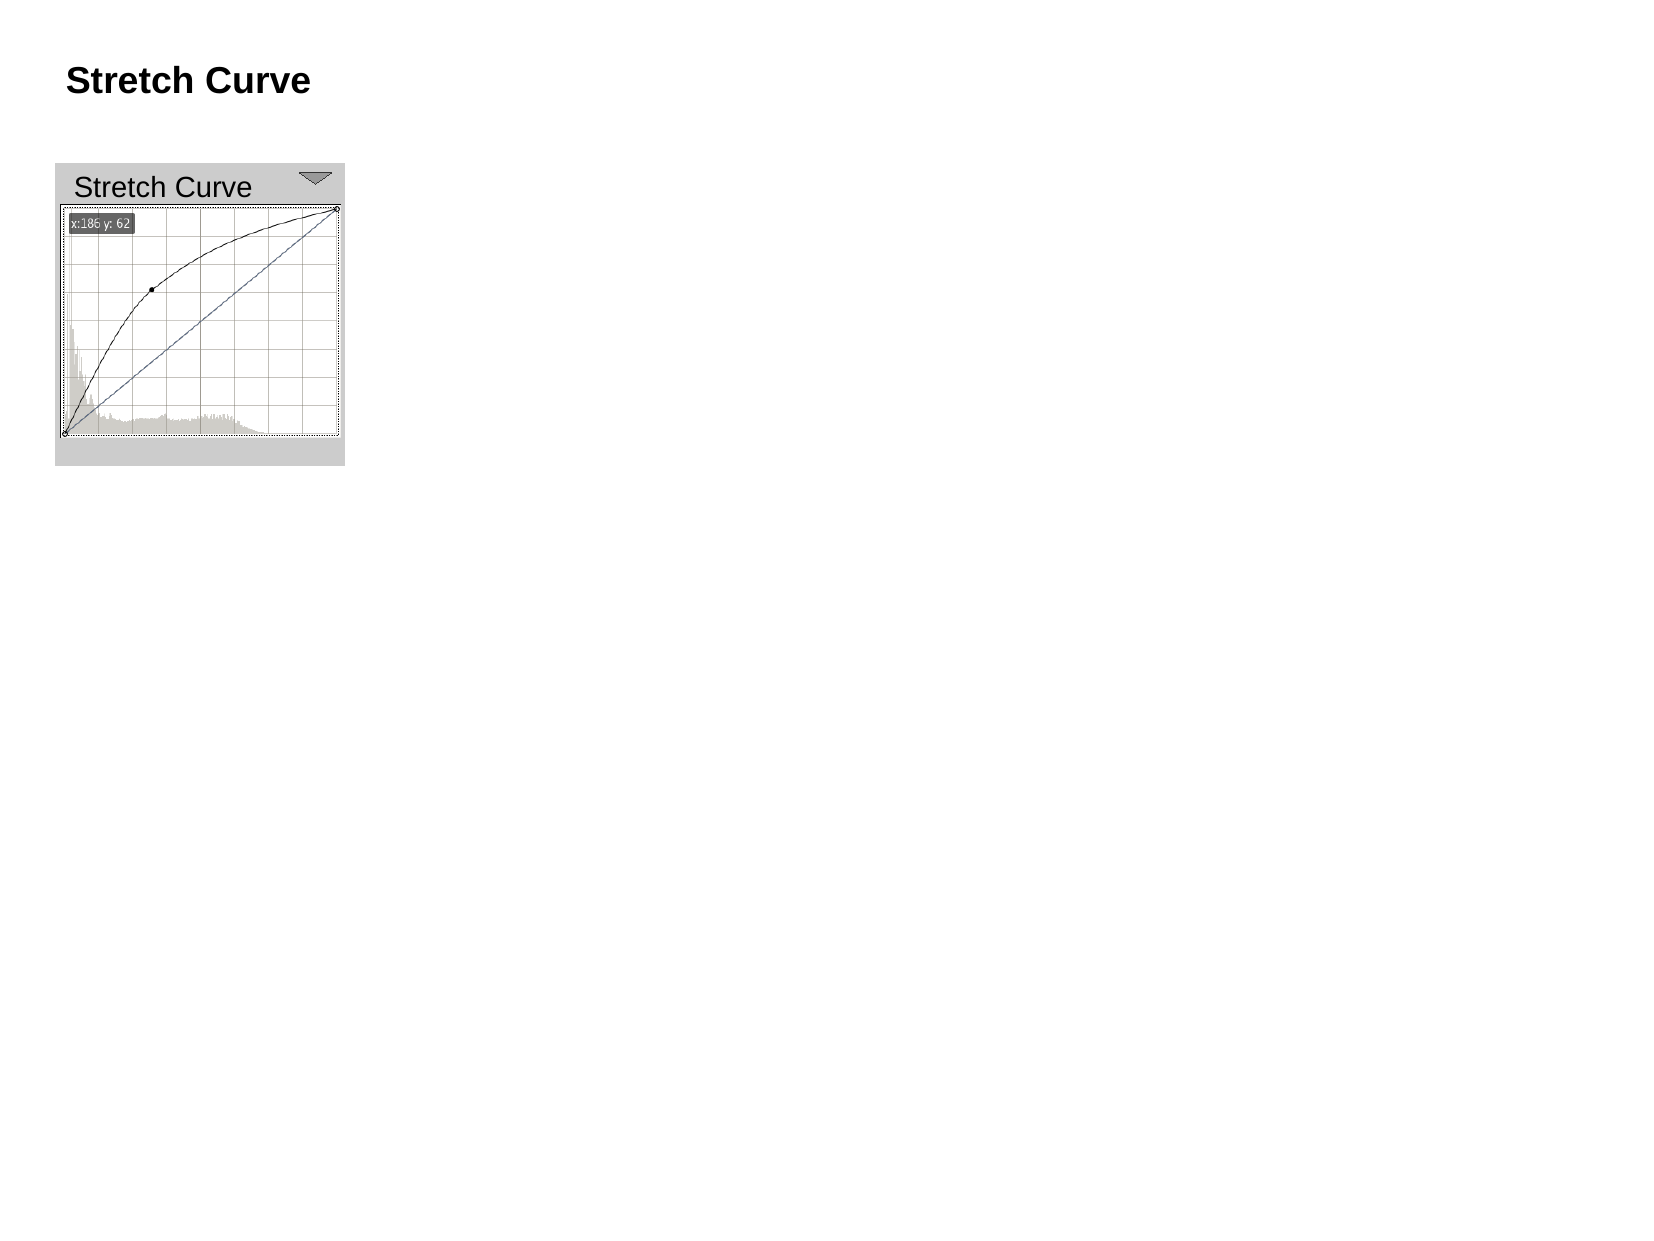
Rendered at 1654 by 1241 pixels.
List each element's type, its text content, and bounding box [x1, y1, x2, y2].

text_box Stretch Curve [51, 51, 826, 102]
text_box [55, 163, 345, 466]
text_box Stretch Curve [58, 163, 286, 206]
picture [60, 204, 341, 438]
